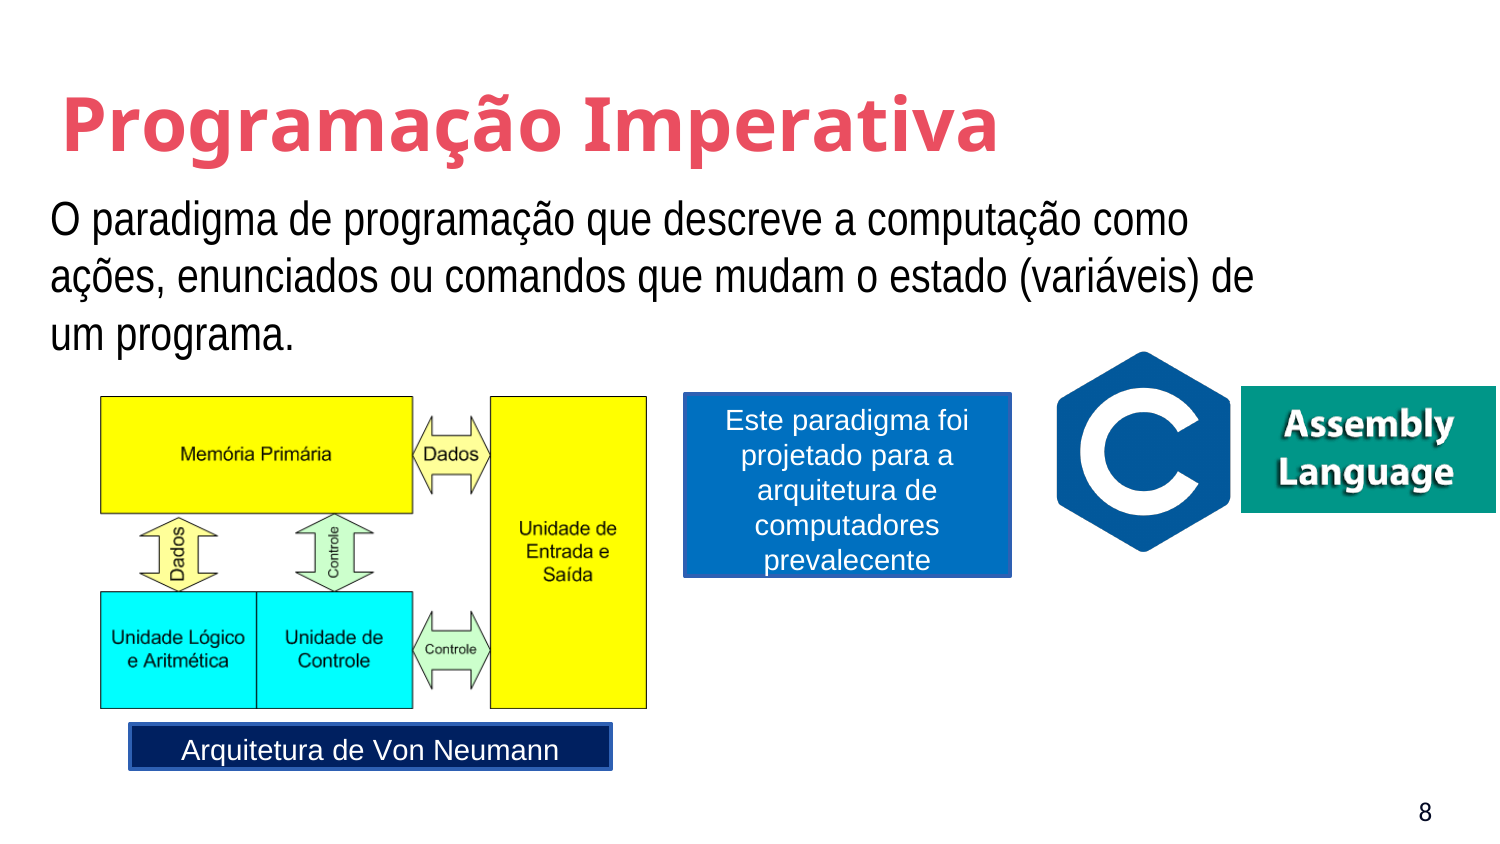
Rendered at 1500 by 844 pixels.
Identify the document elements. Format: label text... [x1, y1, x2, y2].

slide_number 8 [1403, 779, 1494, 844]
picture [100, 396, 647, 709]
text_box Arquitetura de Von Neumann [130, 724, 611, 769]
text_box Programação Imperativa [45, 47, 1395, 318]
text_box Este paradigma foi projetado para a arquitetura de computadores prevalecente [685, 394, 1010, 576]
picture [1034, 348, 1496, 555]
